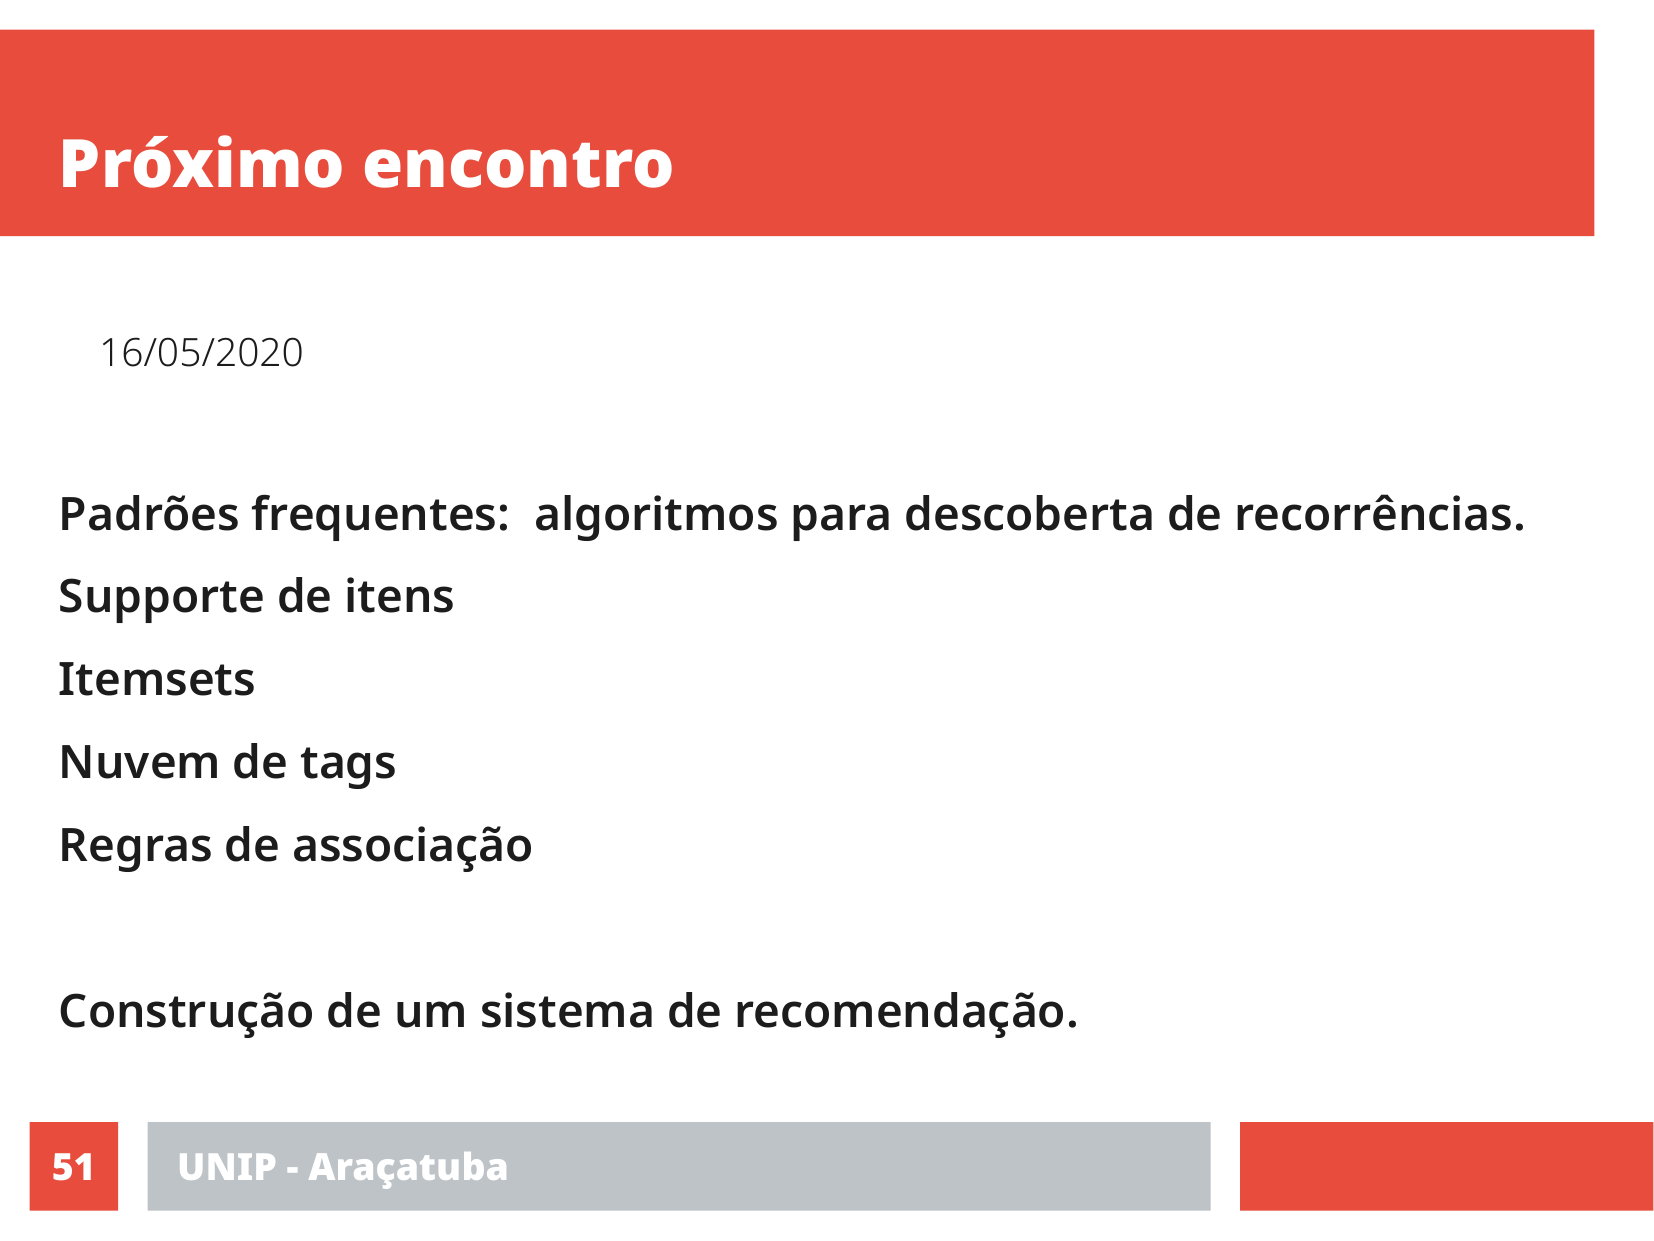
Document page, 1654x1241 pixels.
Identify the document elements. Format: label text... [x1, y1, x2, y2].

title Próximo encontro [59, 59, 1595, 207]
list 16/05/2020 Padrões frequentes: algoritmos para descoberta de recorrências. Supporte de itens Itemsets Nuvem de tags Regras de associação Construção de um sistema de recomendação. [59, 324, 1565, 1093]
